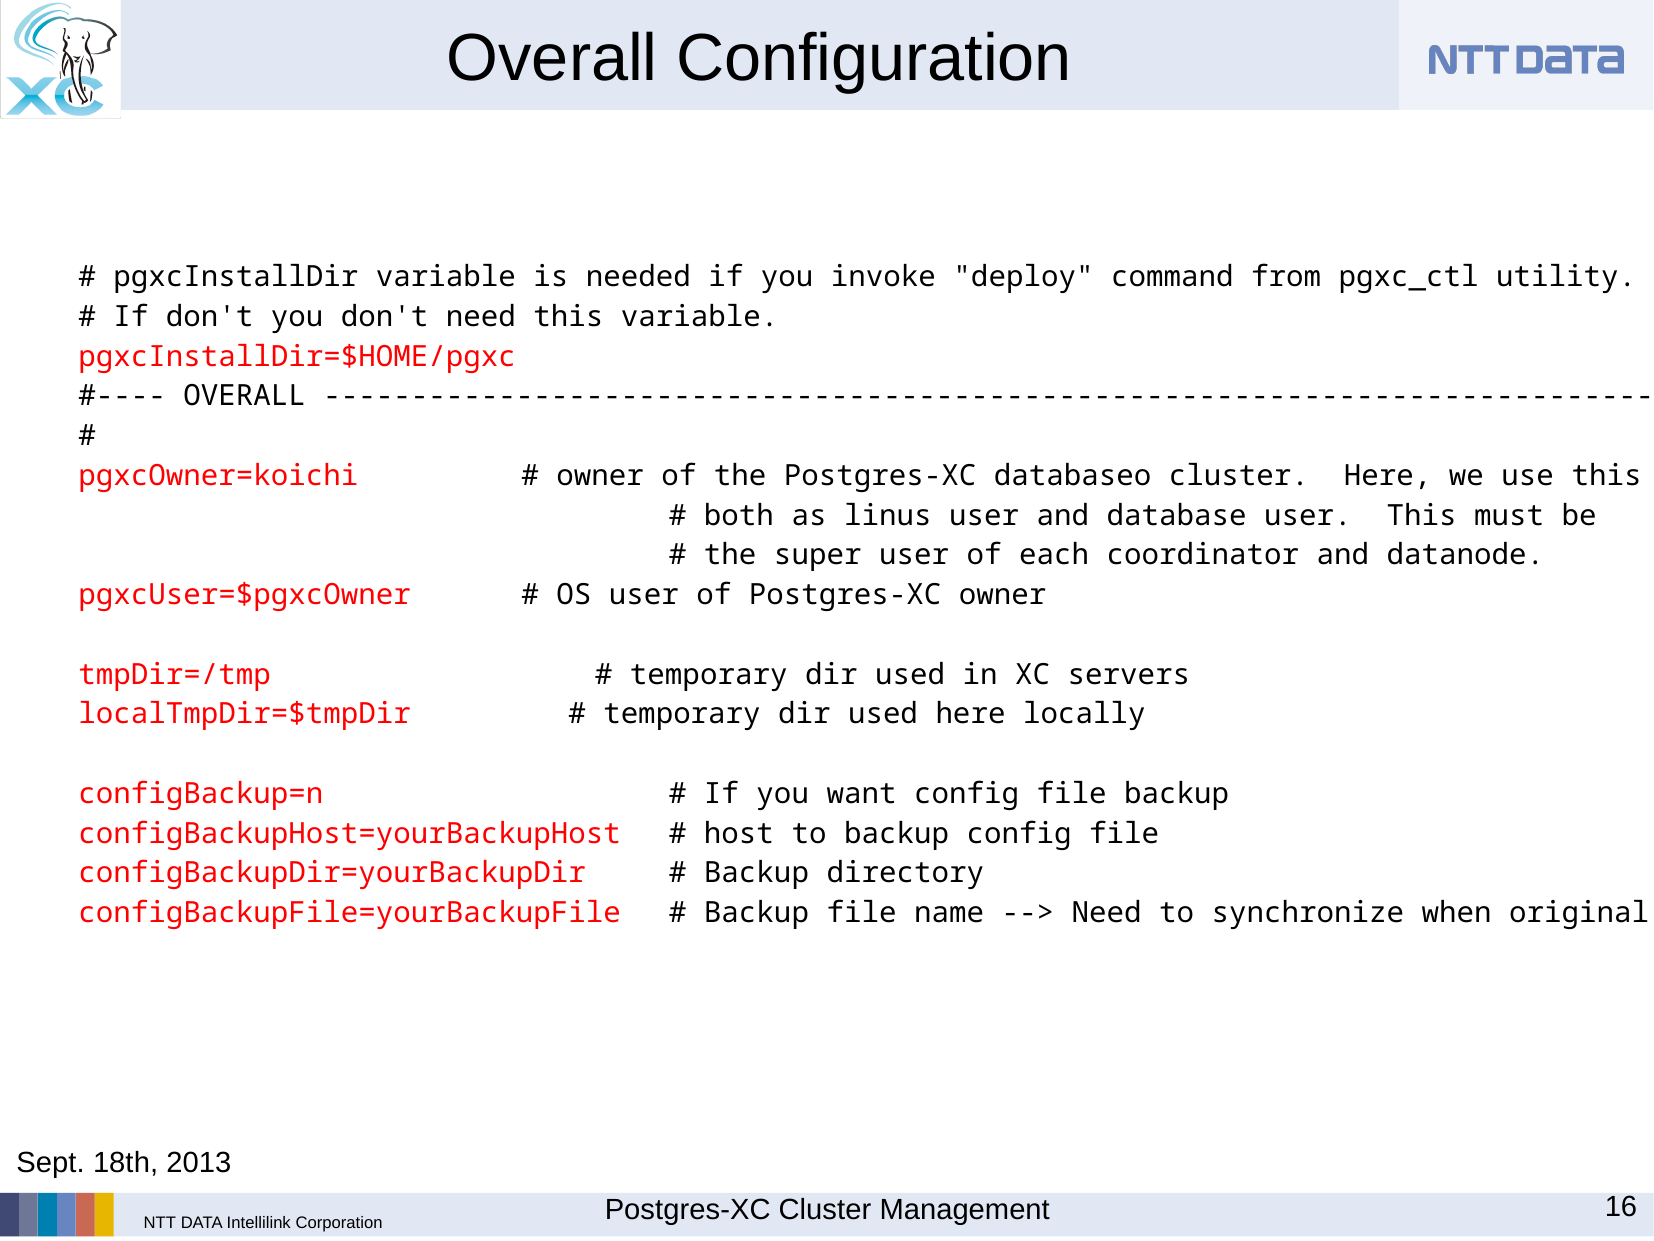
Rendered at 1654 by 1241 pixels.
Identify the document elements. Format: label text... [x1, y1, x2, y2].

text_box # pgxcInstallDir variable is needed if you invoke "deploy" command from pgxc_ctl utility. # If don't you don't need this variable. pgxcInstallDir=$HOME/pgxc #---- OVERALL ----------------------------------------------------------------------------- # pgxcOwner=koichi # owner of the Postgres-XC databaseo cluster. Here, we use this # both as linus user and database user. This must be # the super user of each coordinator and datanode. pgxcUser=$pgxcOwner # OS user of Postgres-XC owner tmpDir=/tmp # temporary dir used in XC servers localTmpDir=$tmpDir # temporary dir used here locally configBackup=n # If you want config file backup configBackupHost=yourBackupHost # host to backup config file configBackupDir=yourBackupDir # Backup directory configBackupFile=yourBackupFile # Backup file name --> Need to synchronize when original changed. [63, 248, 1536, 1004]
title Overall Configuration [120, 3, 1399, 110]
picture [1429, 45, 1624, 74]
picture [0, 0, 121, 119]
